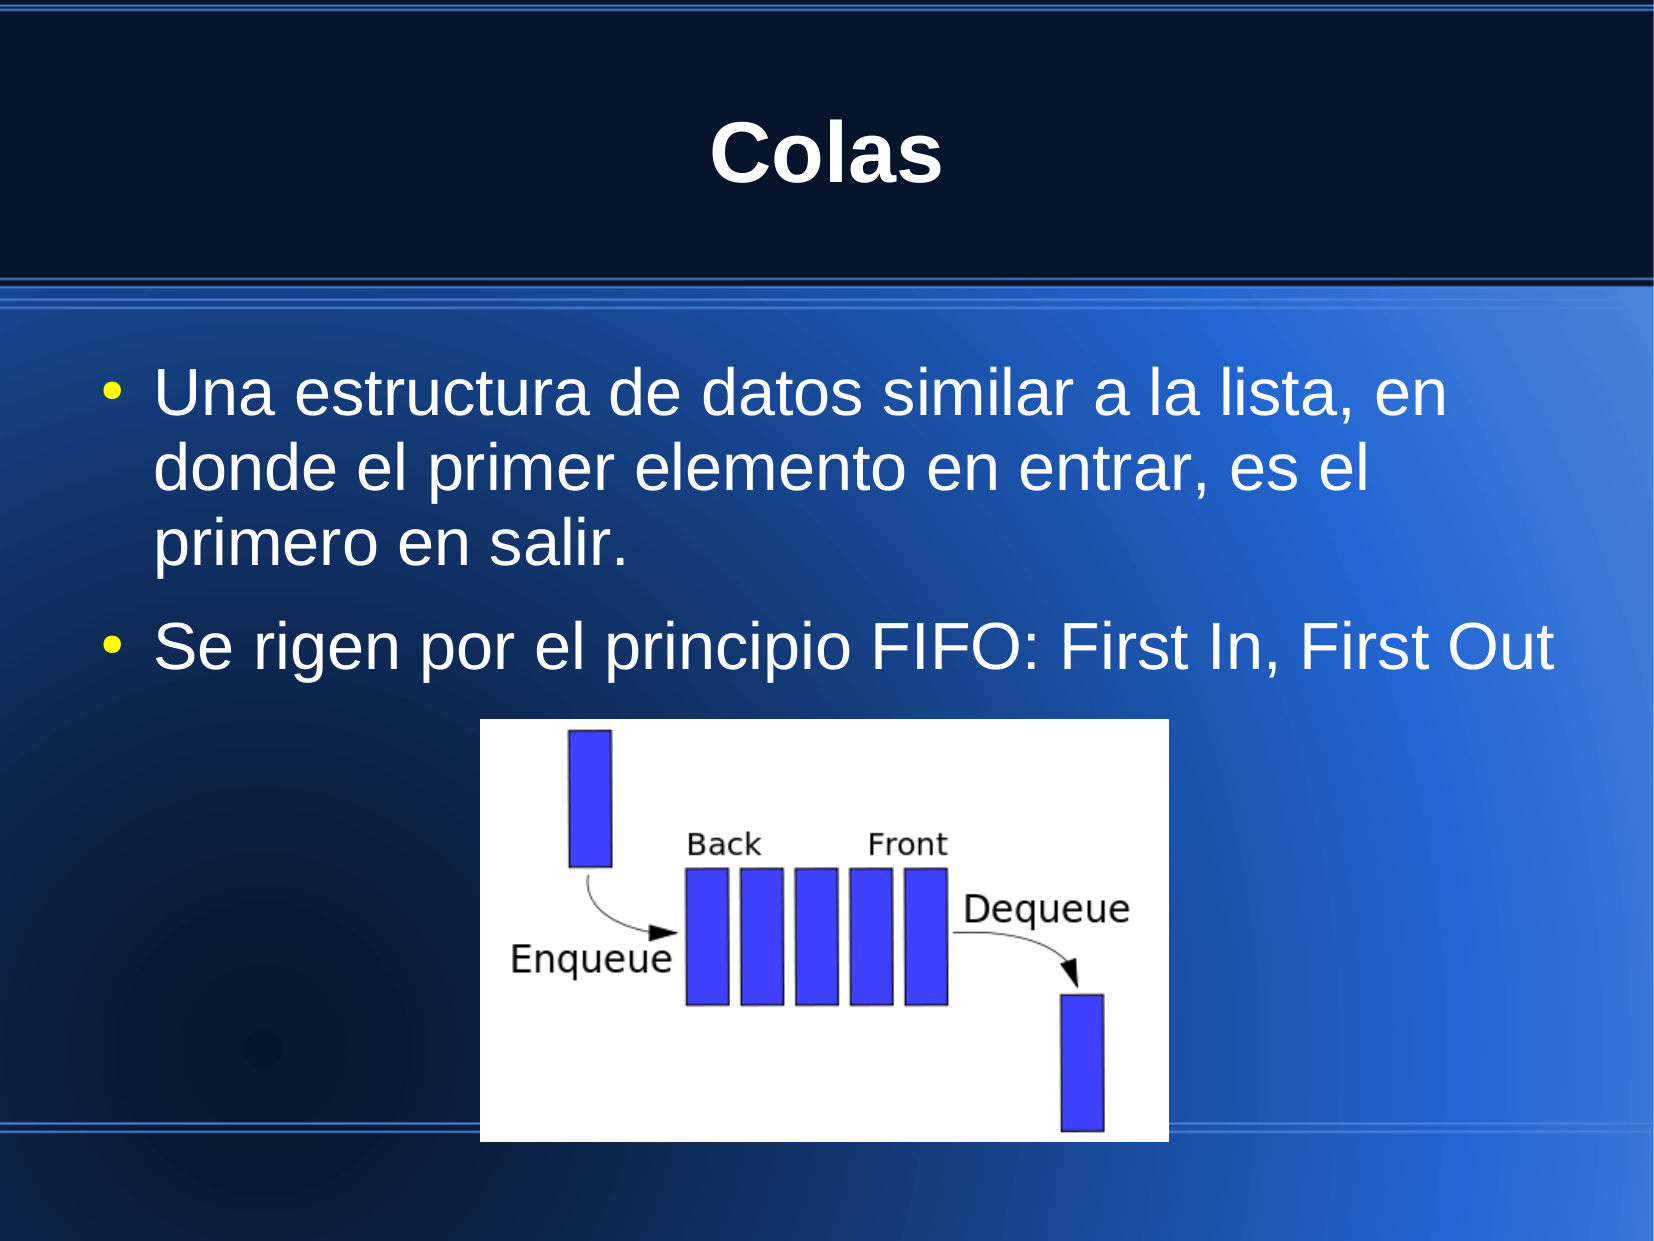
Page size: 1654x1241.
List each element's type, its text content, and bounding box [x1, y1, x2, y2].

list Una estructura de datos similar a la lista, en donde el primer elemento en entrar, es el primero en salir. Se rigen por el principio FIFO: First In, First Out [82, 355, 1571, 1075]
title Colas [82, 49, 1571, 257]
picture [0, 0, 1654, 1241]
